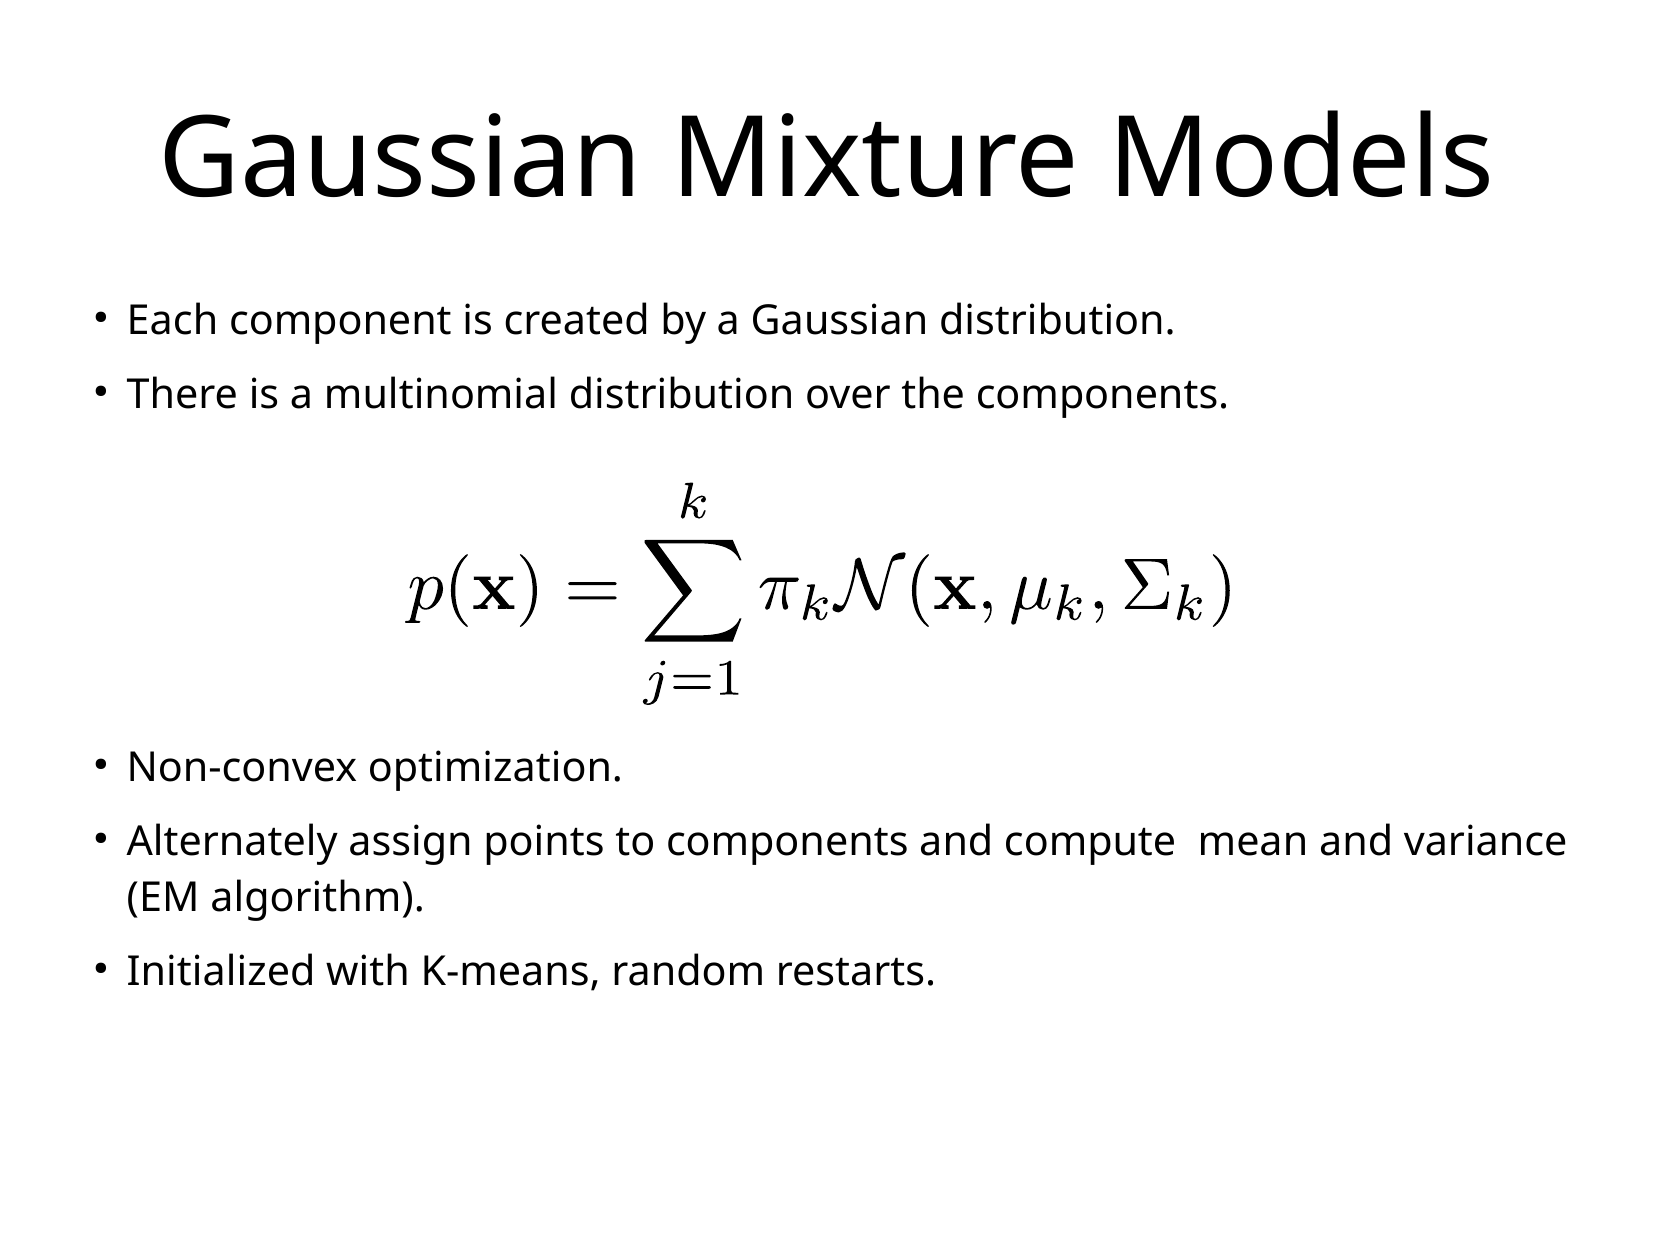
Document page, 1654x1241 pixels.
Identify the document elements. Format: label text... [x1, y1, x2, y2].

text_box [405, 482, 1237, 706]
title Gaussian Mixture Models [82, 49, 1571, 257]
list Each component is created by a Gaussian distribution. There is a multinomial distribution over the components. Non-convex optimization. Alternately assign points to components and compute mean and variance (EM algorithm). Initialized with K-means, random restarts. [82, 290, 1571, 1010]
